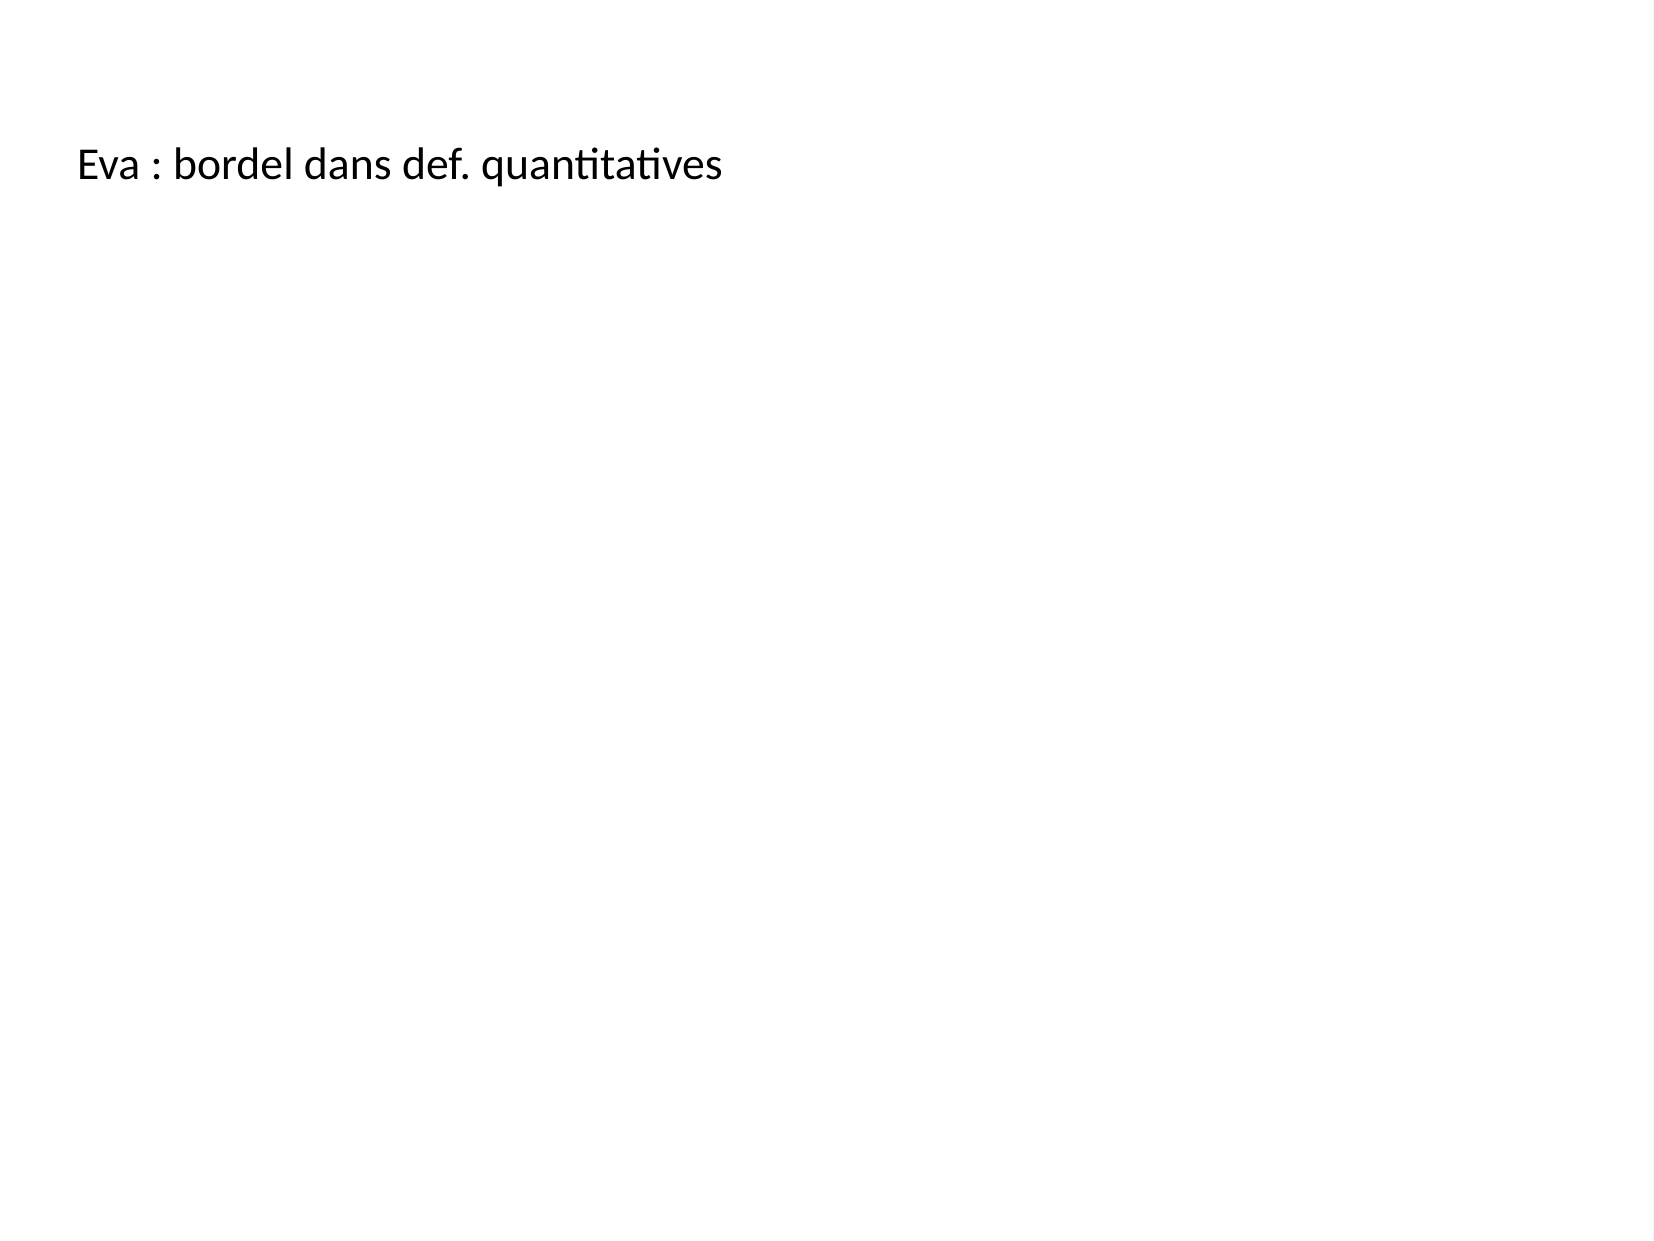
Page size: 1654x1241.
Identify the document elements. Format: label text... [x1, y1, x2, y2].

title Eva : bordel dans def. quantitatives [77, 73, 1571, 262]
